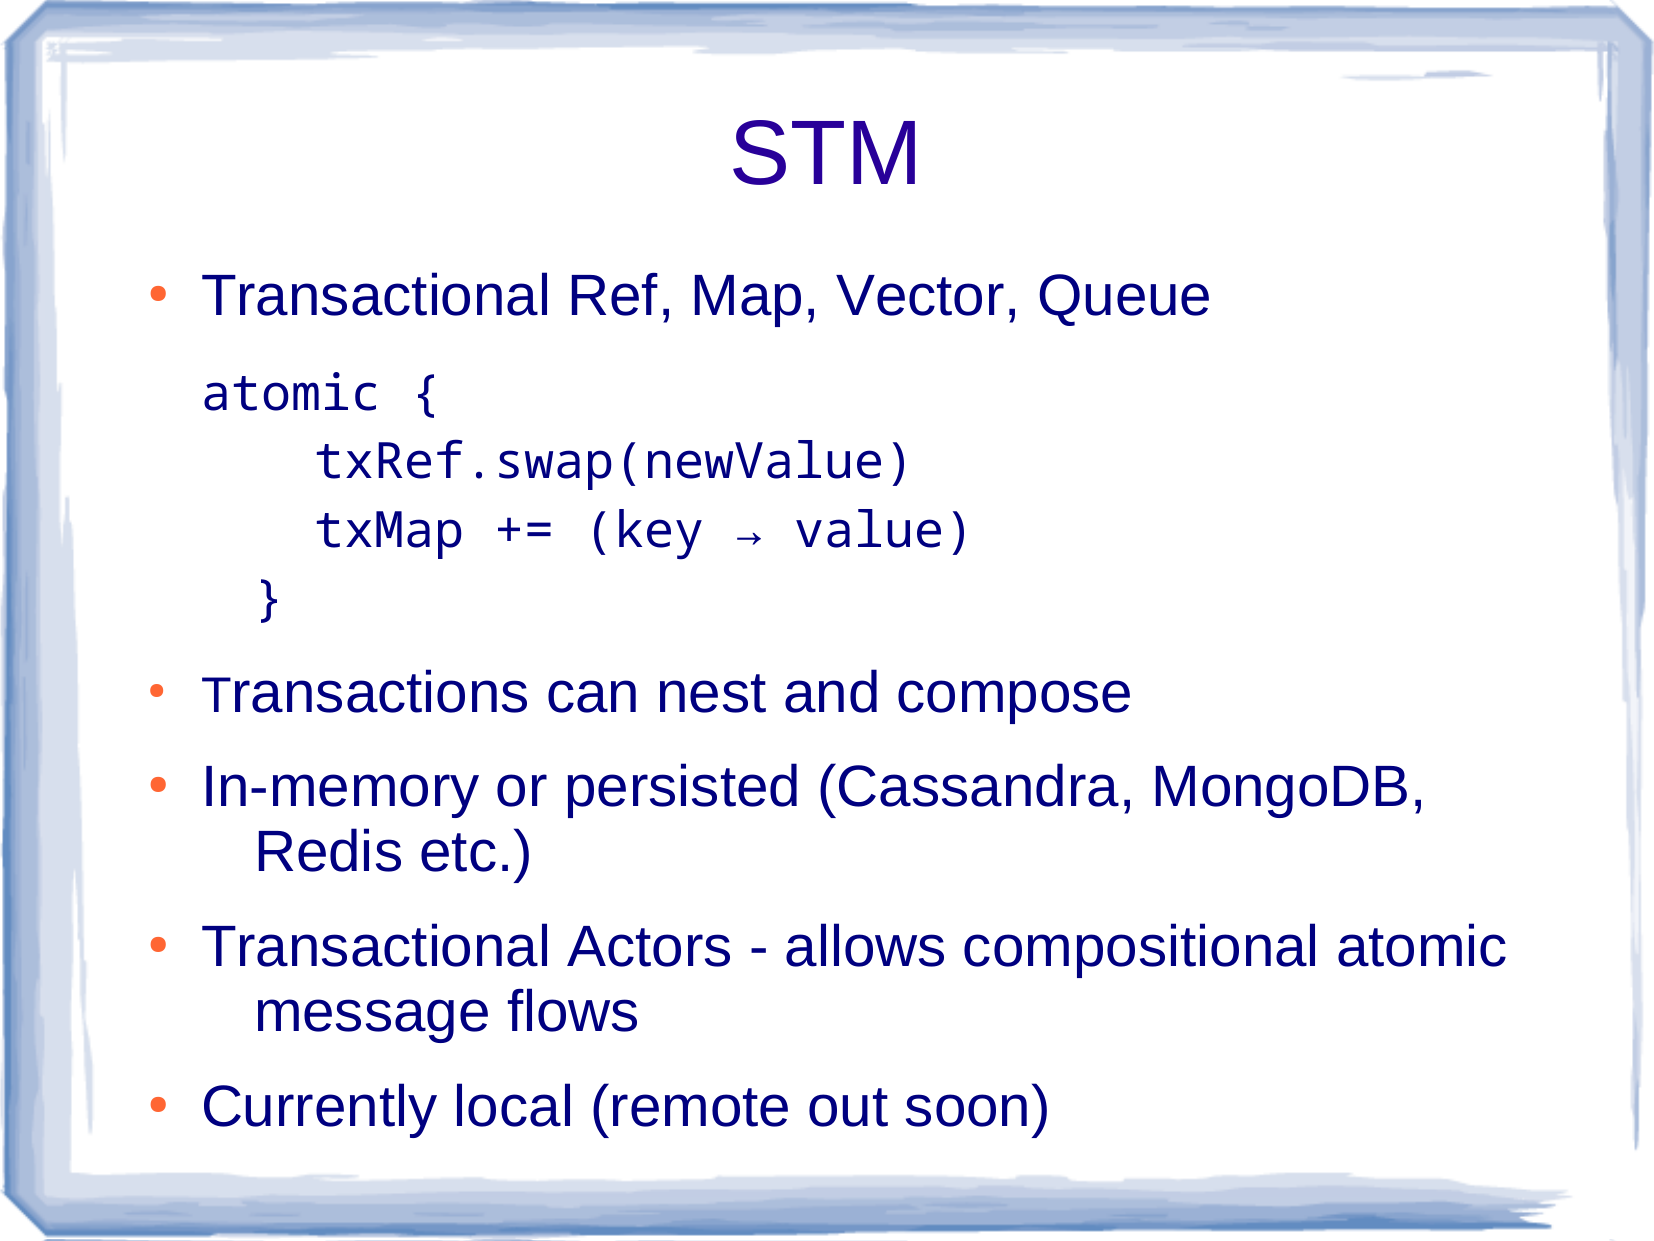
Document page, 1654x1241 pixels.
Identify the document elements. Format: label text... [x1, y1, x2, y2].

picture [0, 0, 1654, 1241]
title STM [82, 56, 1571, 250]
list Transactional Ref, Map, Vector, Queue atomic { txRef.swap(newValue) txMap += (key → value) } Transactions can nest and compose In-memory or persisted (Cassandra, MongoDB, Redis etc.) Transactional Actors - allows compositional atomic message flows Currently local (remote out soon) [112, 262, 1566, 1150]
